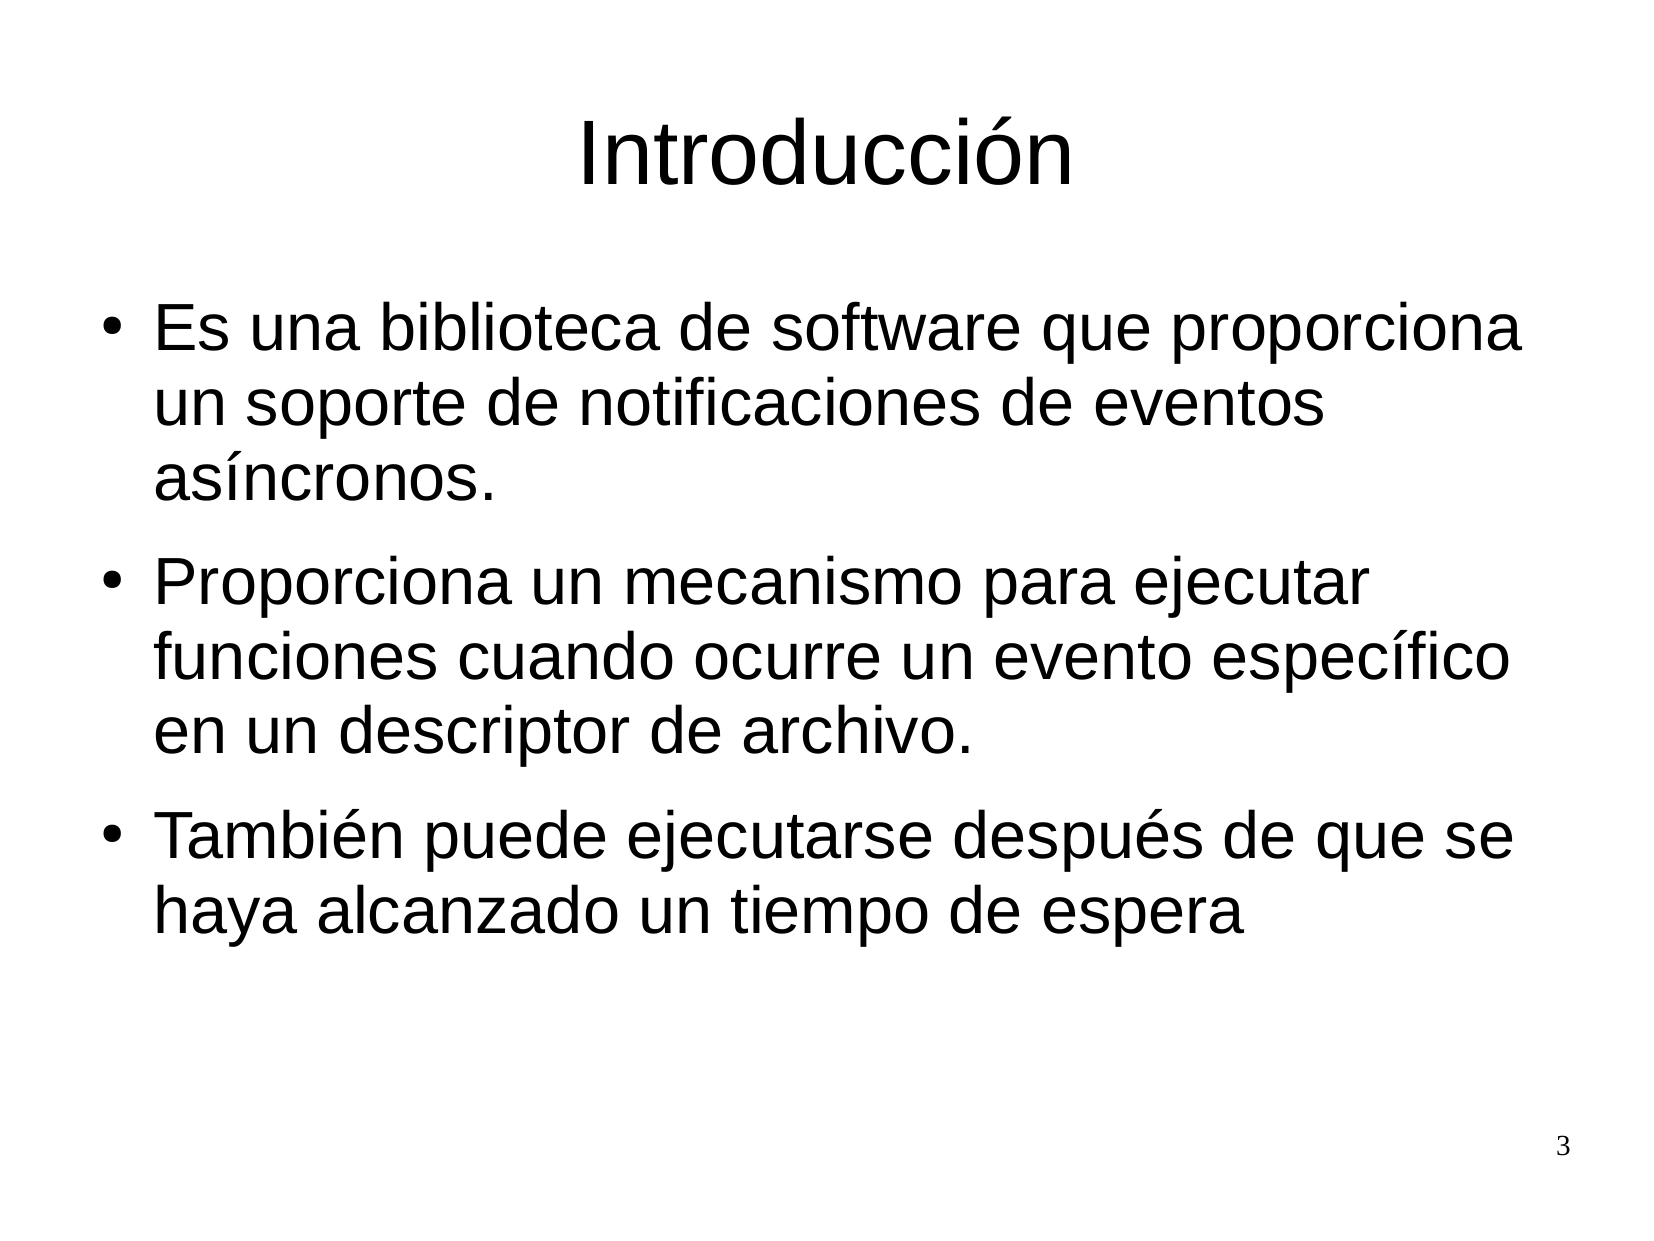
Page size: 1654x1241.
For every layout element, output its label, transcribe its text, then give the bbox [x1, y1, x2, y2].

title Introducción [82, 49, 1571, 257]
list Es una biblioteca de software que proporciona un soporte de notificaciones de eventos asíncronos. Proporciona un mecanismo para ejecutar funciones cuando ocurre un evento específico en un descriptor de archivo. También puede ejecutarse después de que se haya alcanzado un tiempo de espera [82, 290, 1538, 1010]
